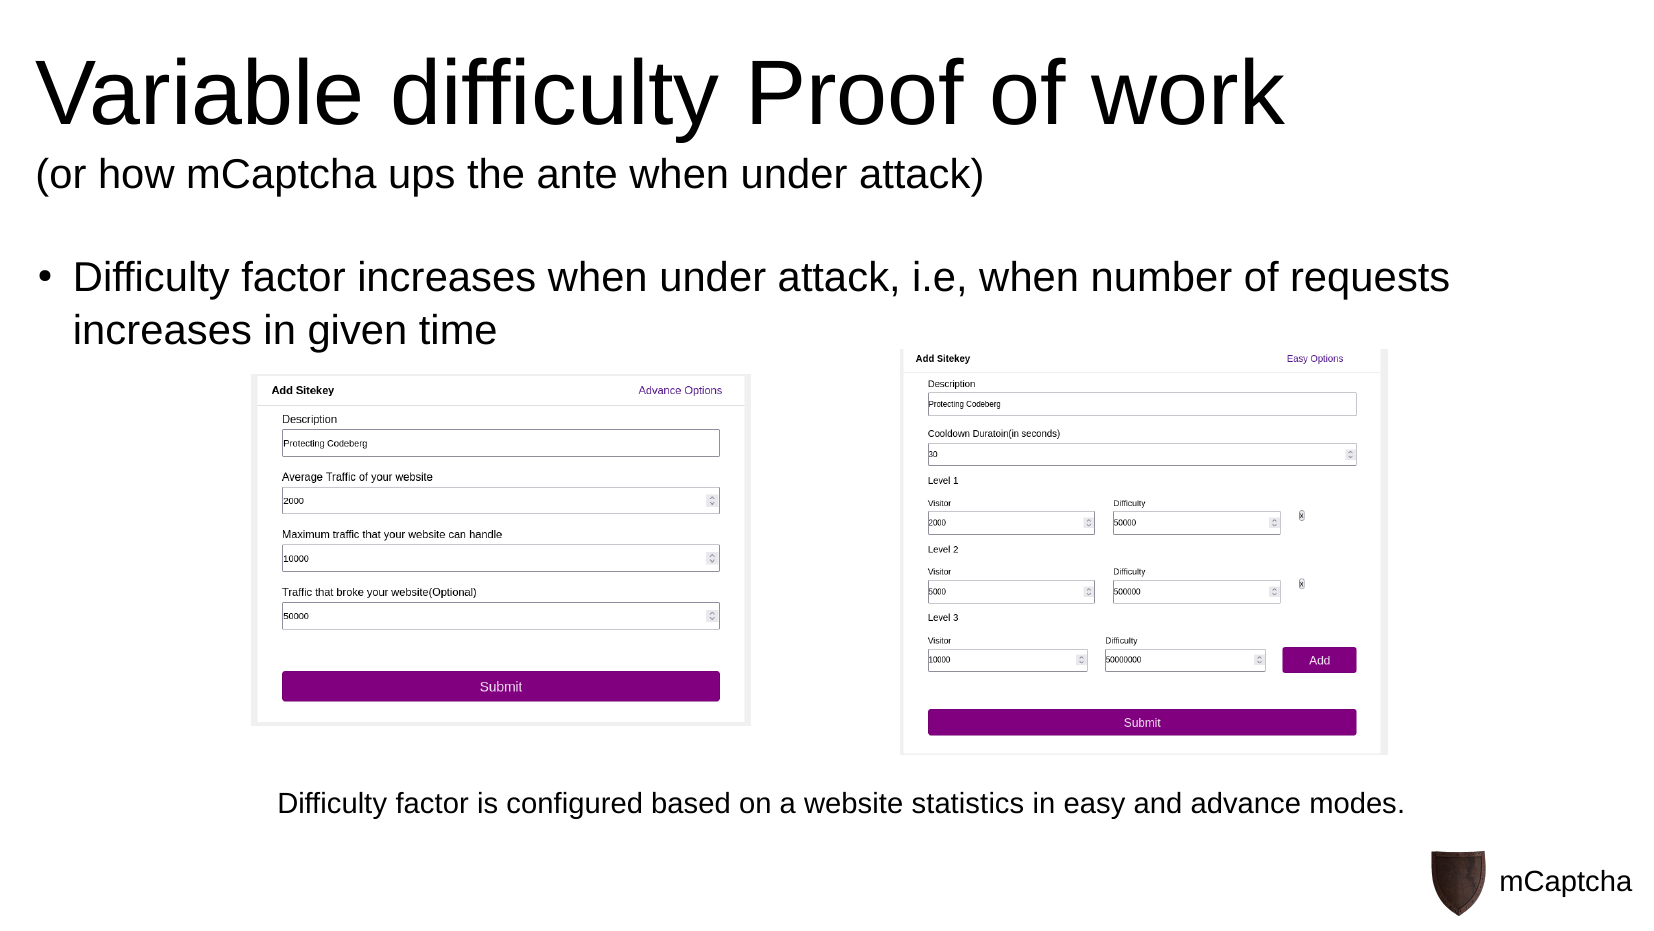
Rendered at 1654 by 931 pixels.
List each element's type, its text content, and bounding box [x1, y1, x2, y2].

title Variable difficulty Proof of work (or how mCaptcha ups the ante when under attack) [35, 0, 1573, 289]
text_box mCaptcha [1484, 857, 1654, 906]
picture [900, 349, 1388, 755]
picture [251, 374, 751, 726]
subtitle Difficulty factor increases when under attack, i.e, when number of requests increases in given time [37, 187, 1576, 413]
text_box Difficulty factor is configured based on a website statistics in easy and advance modes. [262, 779, 1426, 860]
picture [1425, 846, 1493, 918]
